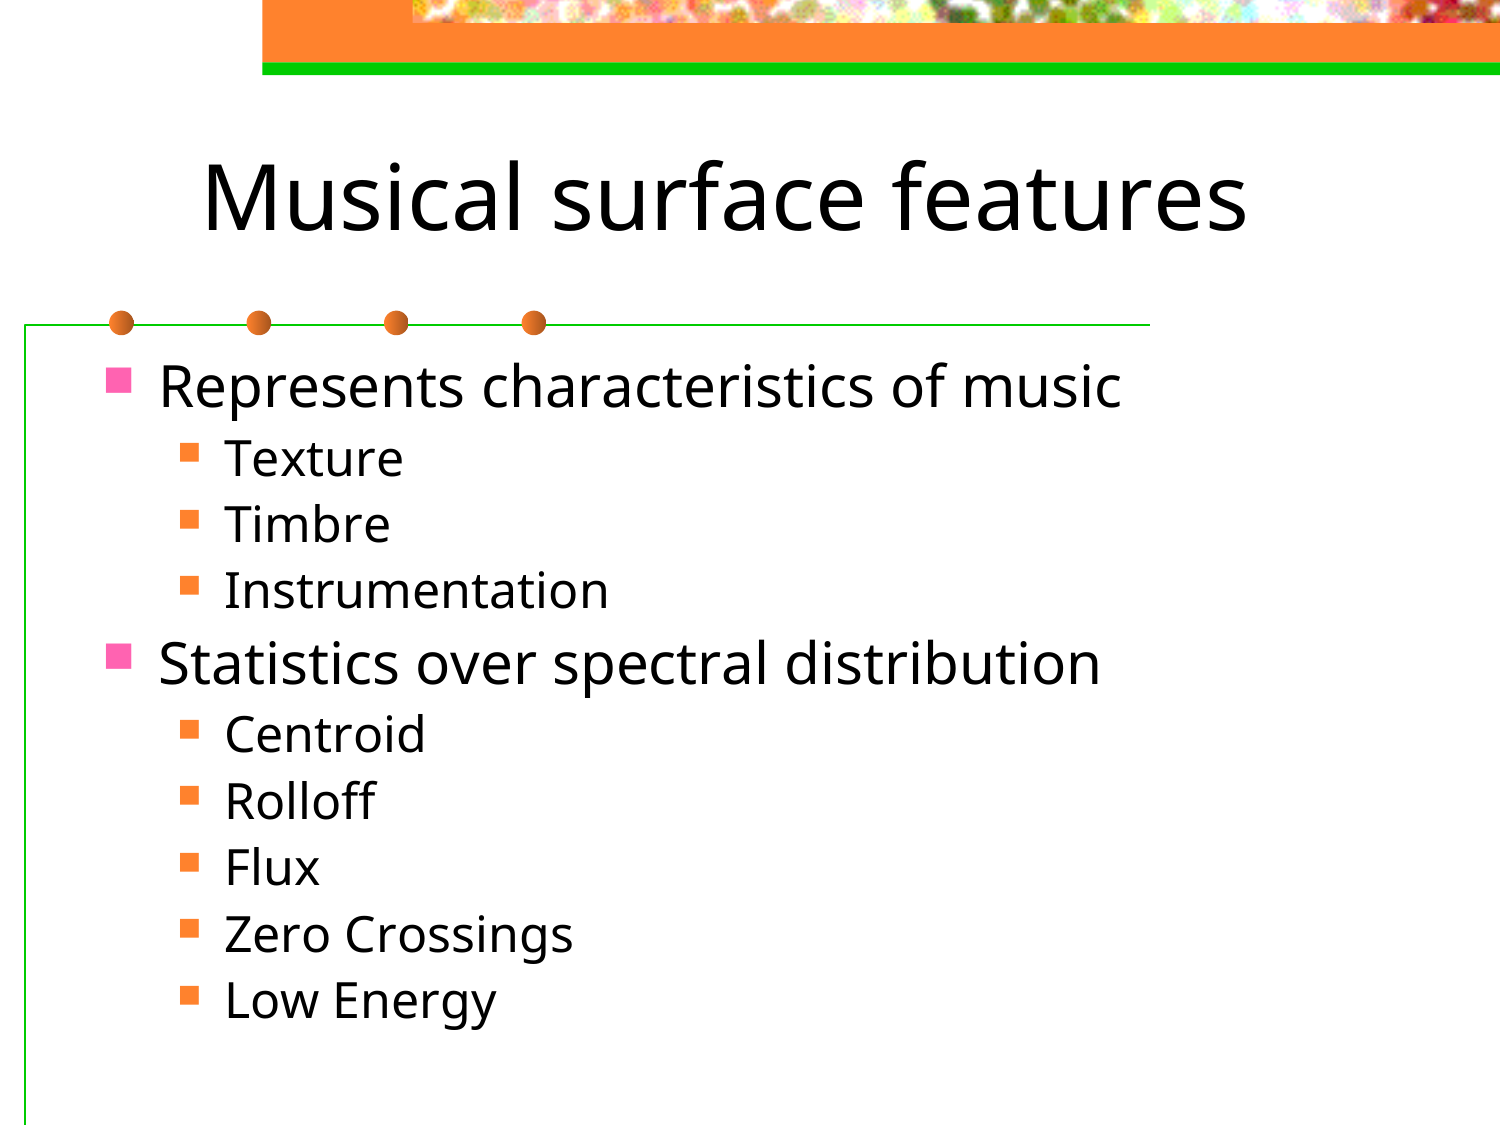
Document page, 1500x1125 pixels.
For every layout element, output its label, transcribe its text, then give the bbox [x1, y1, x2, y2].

title Musical surface features [87, 99, 1363, 288]
list Represents characteristics of music Texture Timbre Instrumentation Statistics over spectral distribution Centroid Rolloff Flux Zero Crossings Low Energy [87, 350, 1363, 1038]
picture [412, 0, 1500, 23]
